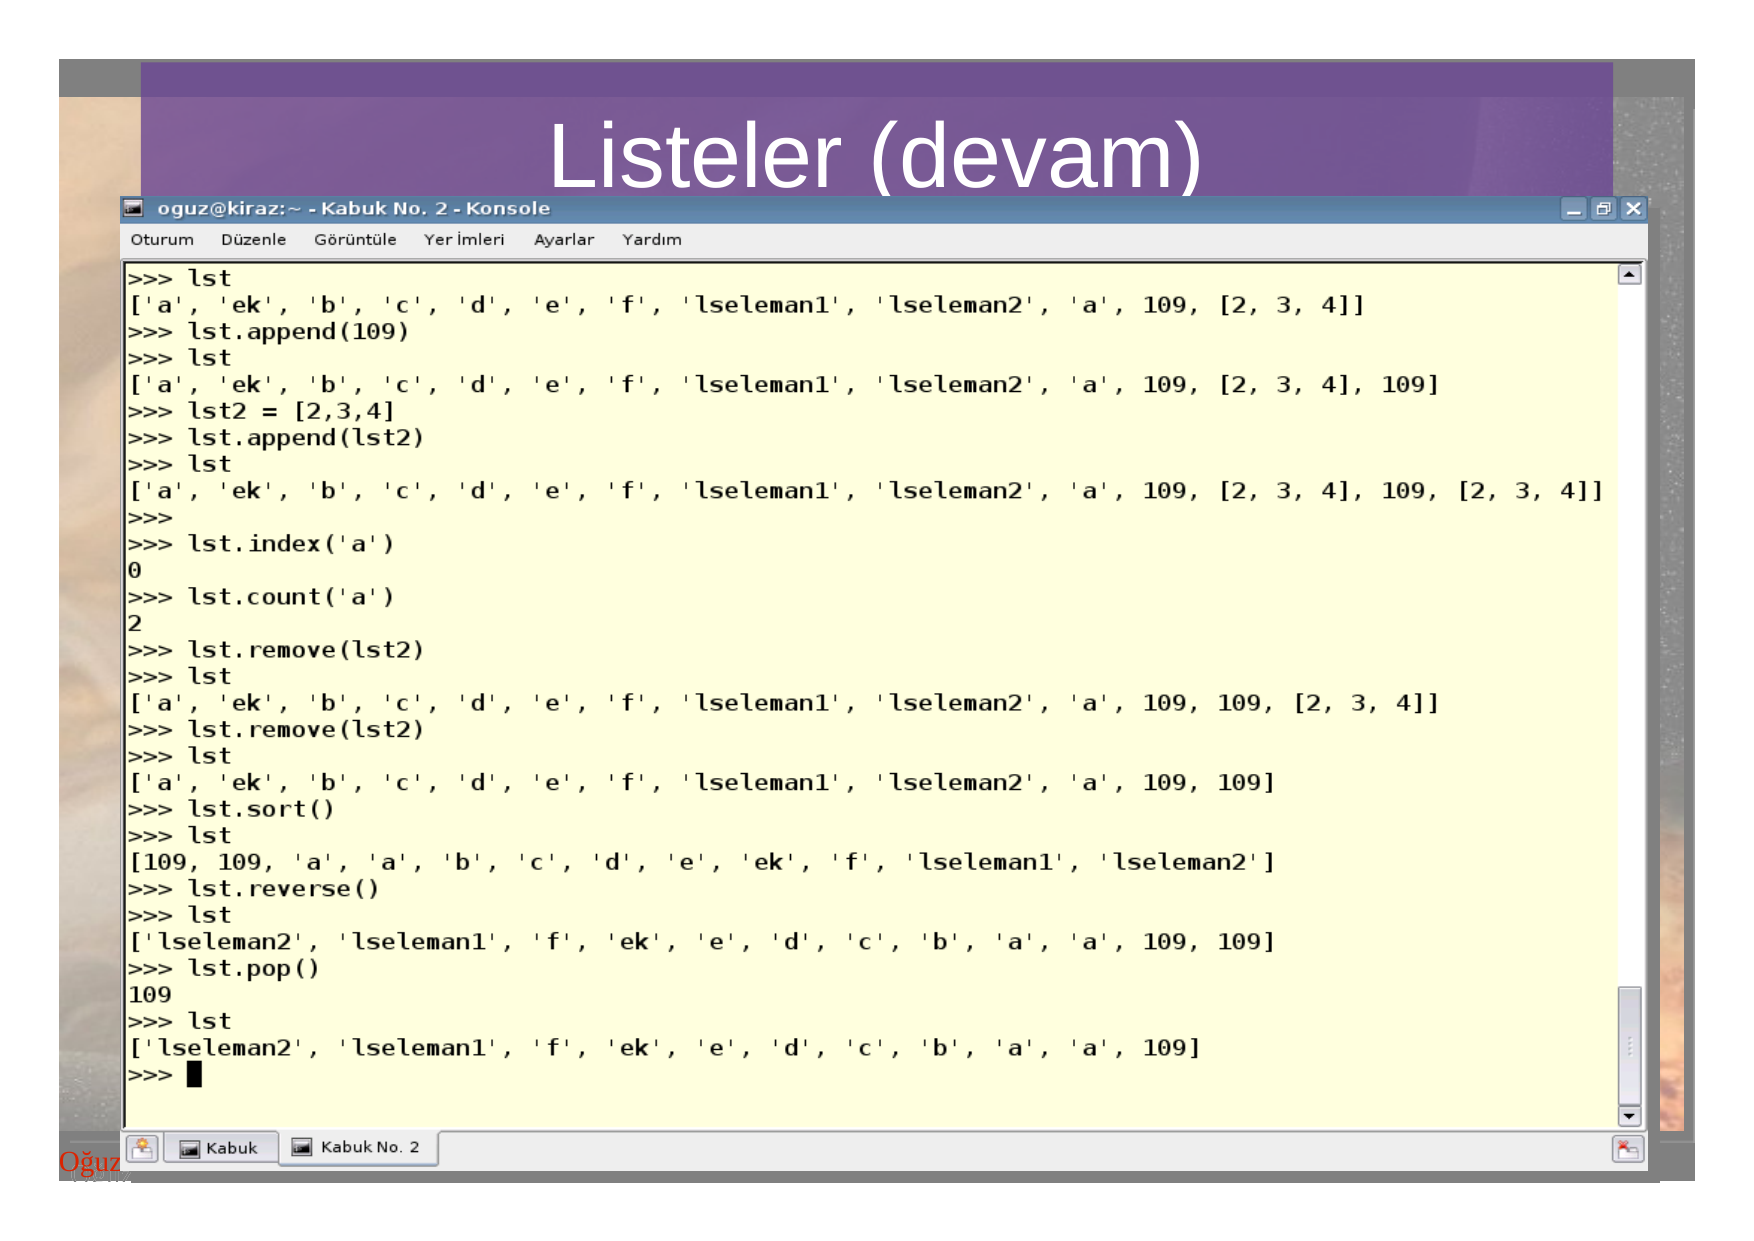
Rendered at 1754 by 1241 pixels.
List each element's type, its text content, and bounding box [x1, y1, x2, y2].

title Listeler (devam) [140, 62, 1614, 196]
picture [59, 97, 1684, 1171]
